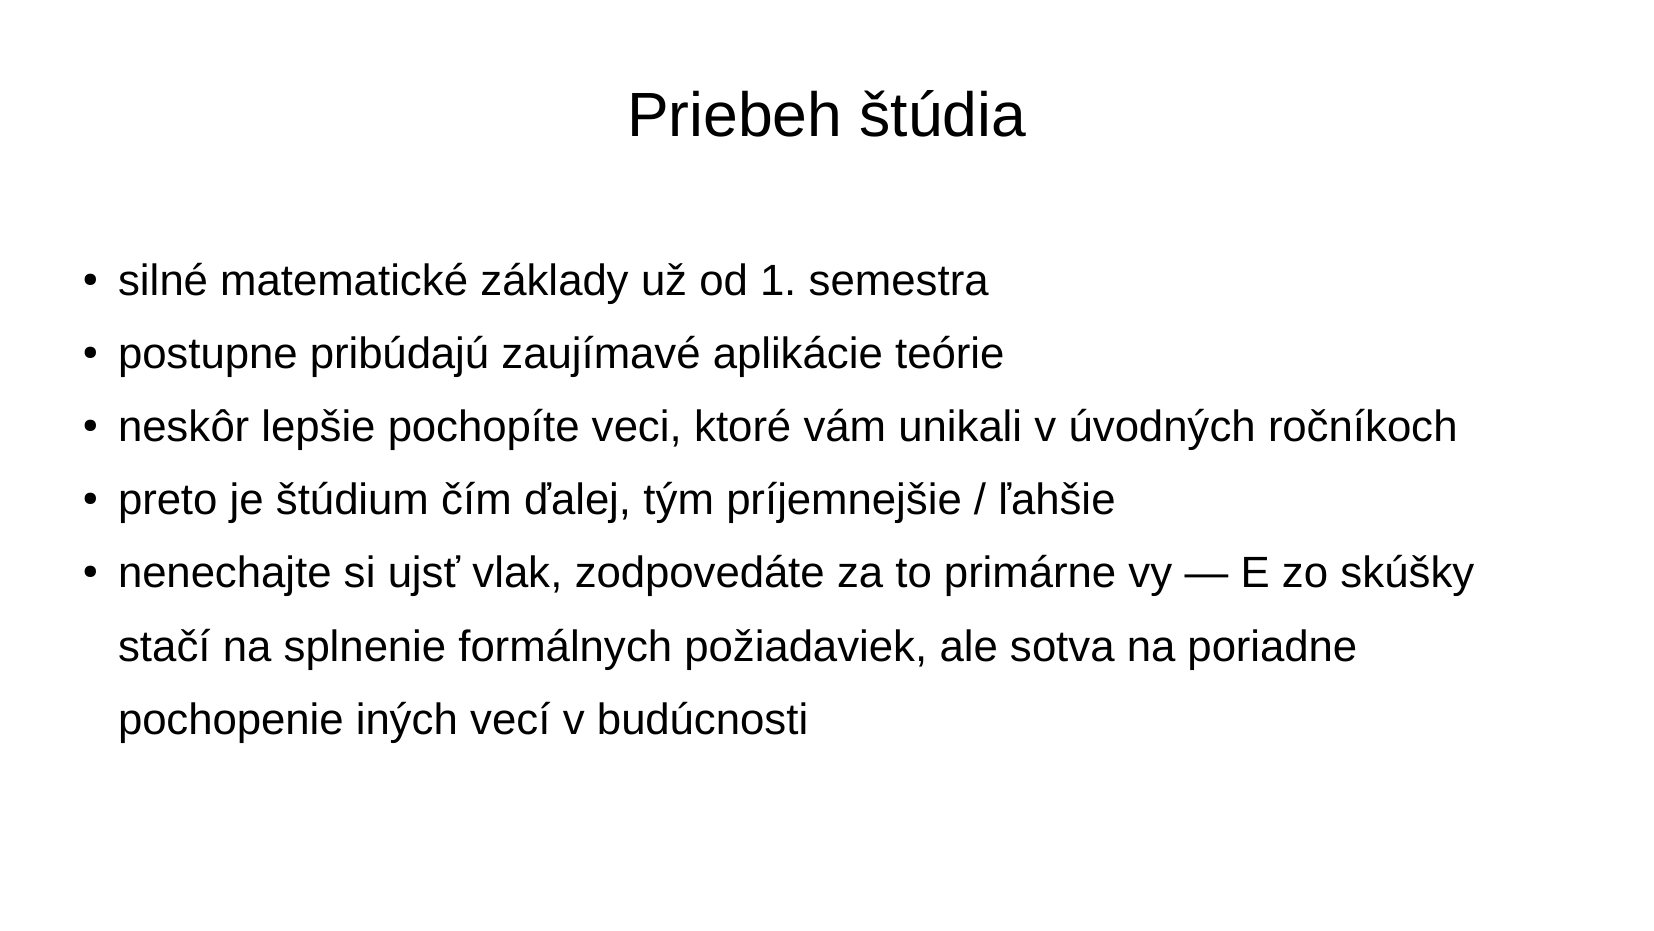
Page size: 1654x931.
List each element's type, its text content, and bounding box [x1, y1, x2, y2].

title Priebeh štúdia [82, 37, 1571, 193]
subtitle silné matematické základy už od 1. semestra postupne pribúdajú zaujímavé aplikácie teórie neskôr lepšie pochopíte veci, ktoré vám unikali v úvodných ročníkoch preto je štúdium čím ďalej, tým príjemnejšie / ľahšie nenechajte si ujsť vlak, zodpovedáte za to primárne vy — E zo skúšky stačí na splnenie formálnych požiadaviek, ale sotva na poriadne pochopenie iných vecí v budúcnosti [82, 217, 1571, 758]
